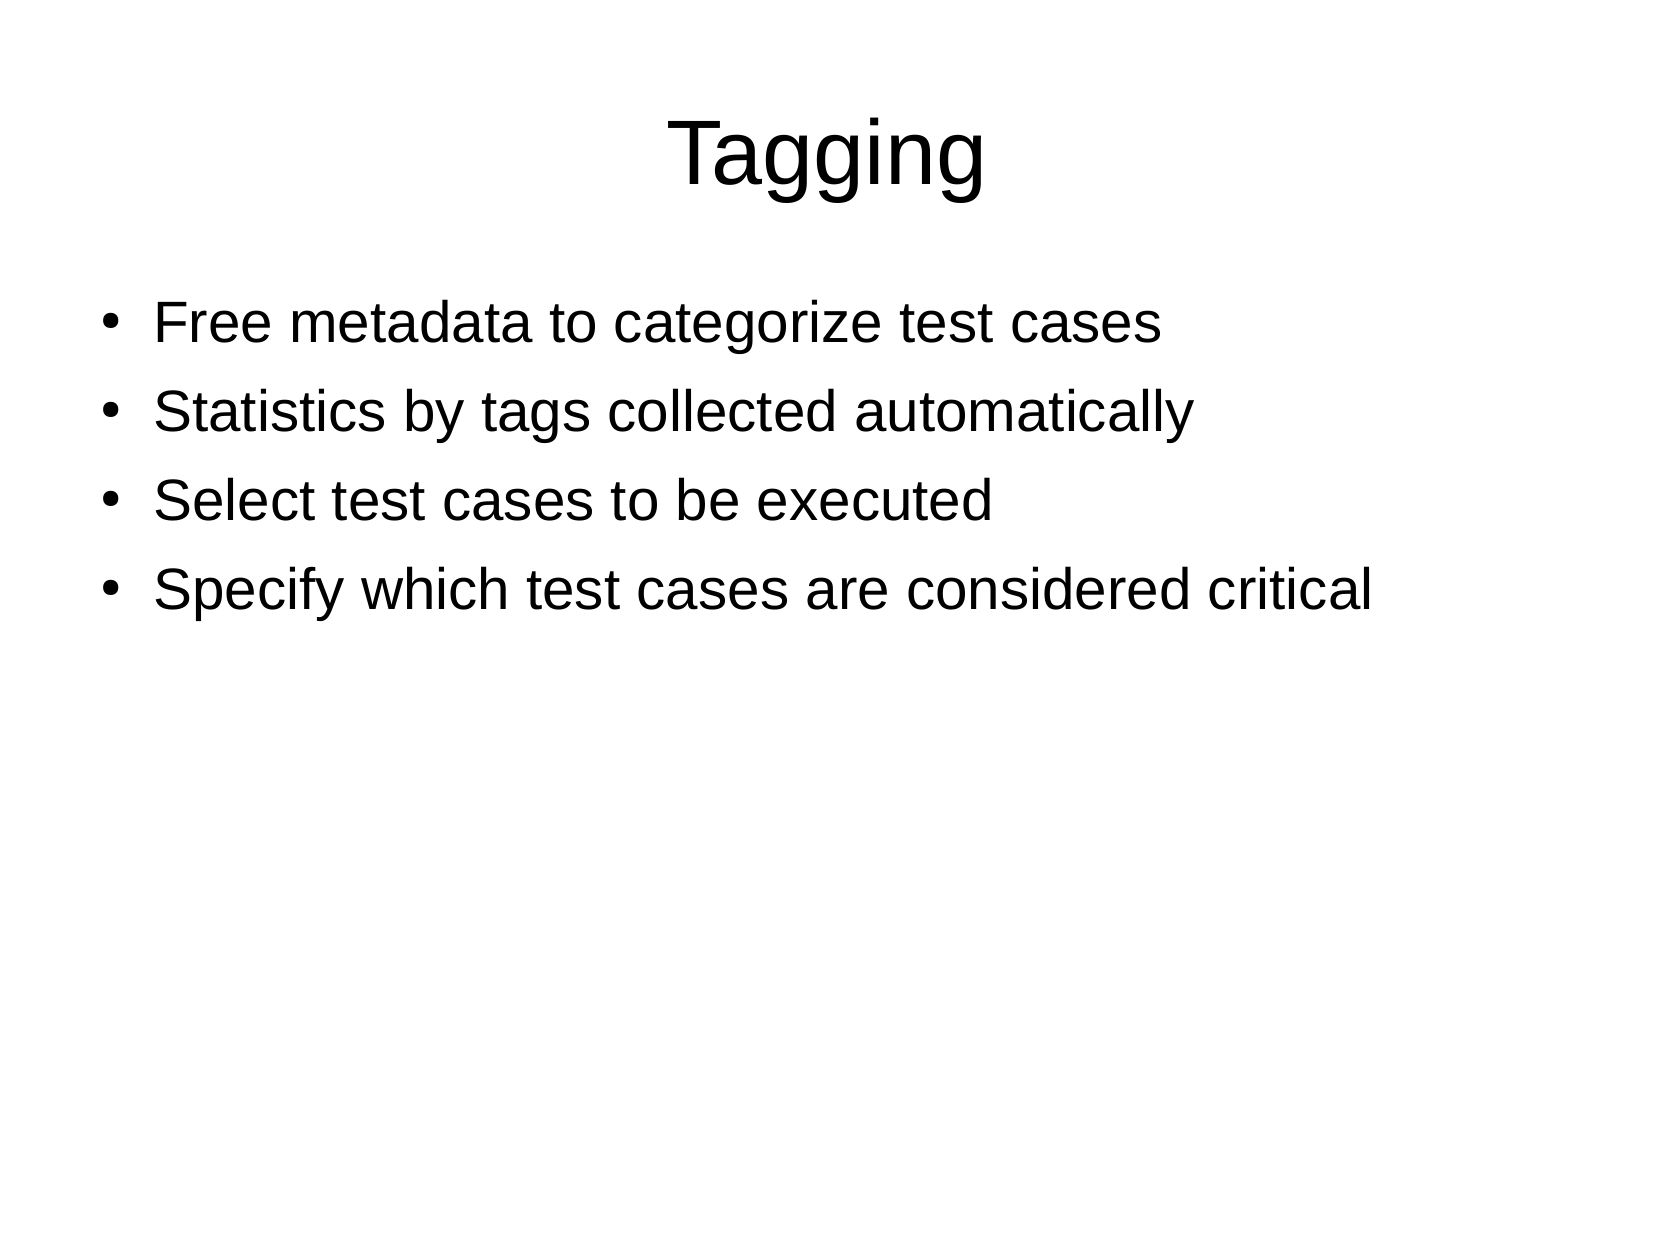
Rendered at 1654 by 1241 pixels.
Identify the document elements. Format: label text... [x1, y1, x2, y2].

list Free metadata to categorize test cases Statistics by tags collected automatically Select test cases to be executed Specify which test cases are considered critical [82, 290, 1571, 1094]
title Tagging [82, 56, 1571, 250]
